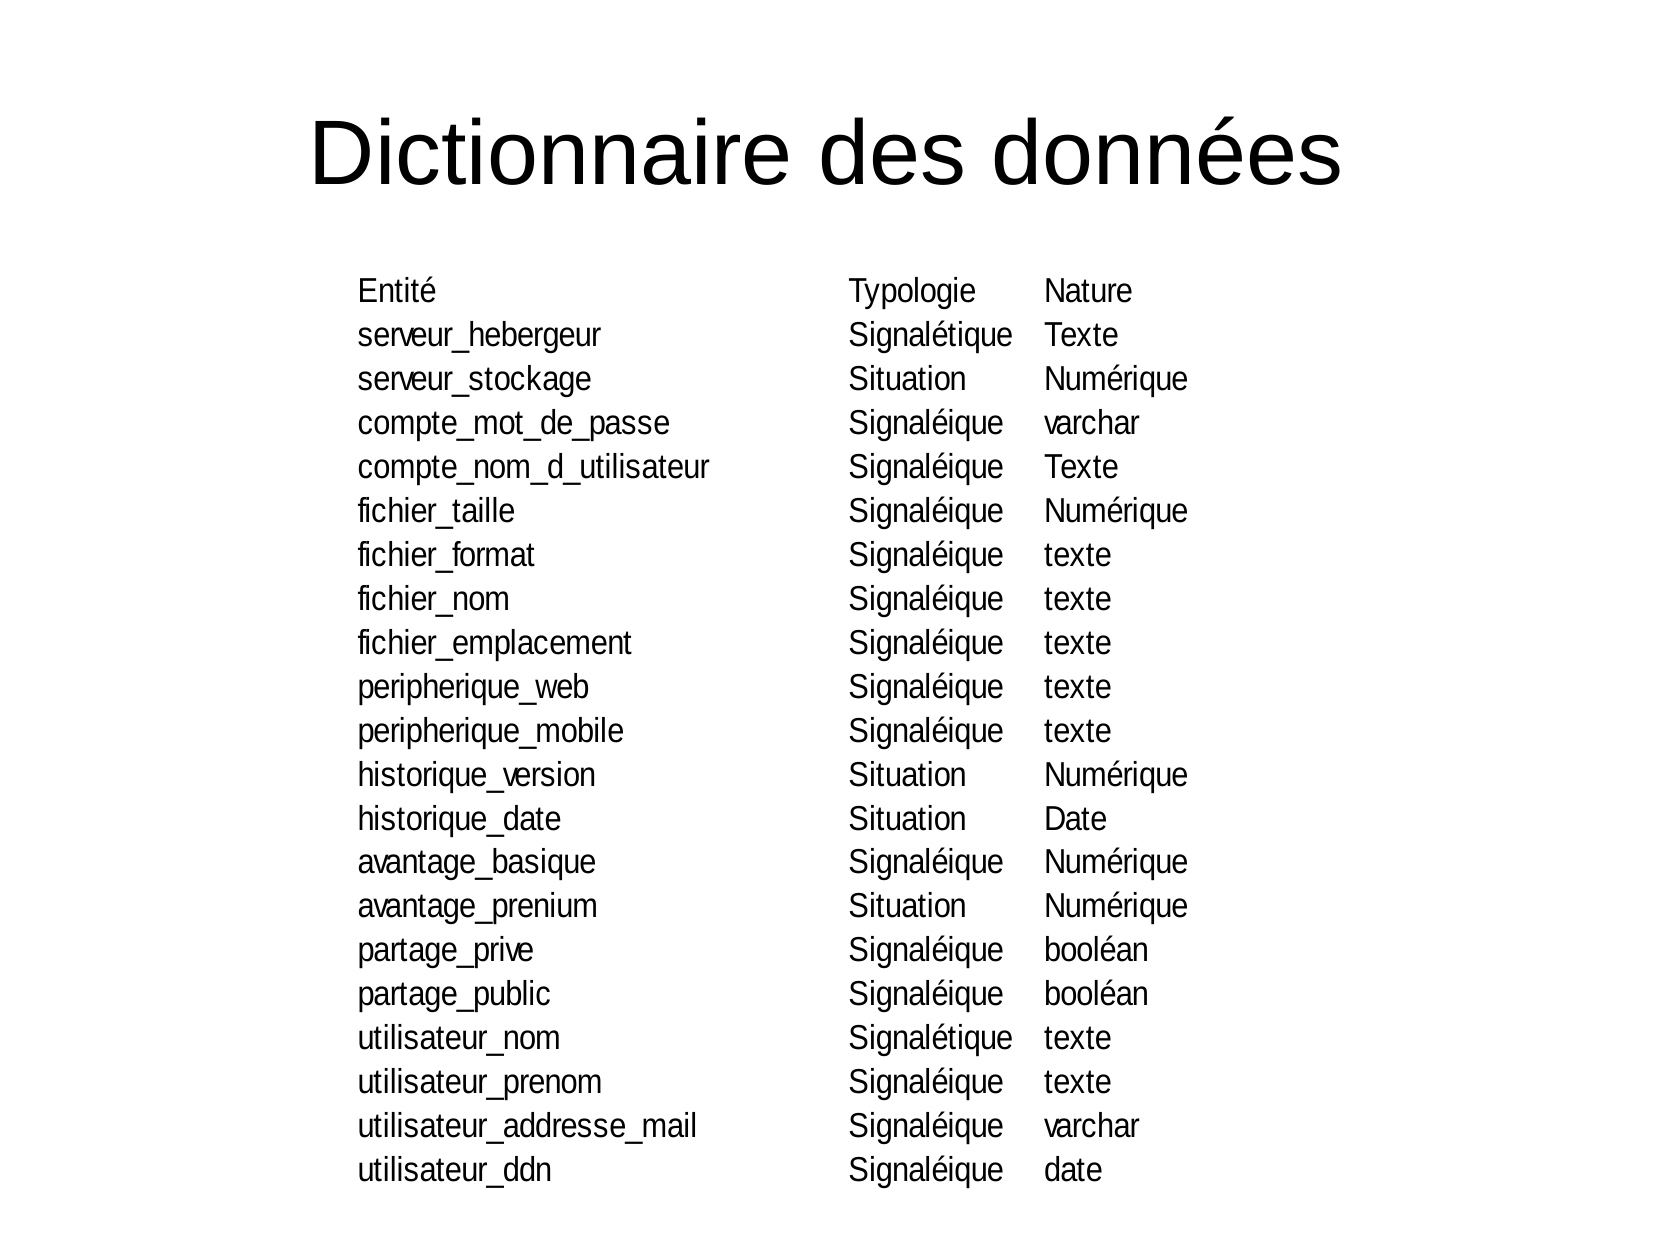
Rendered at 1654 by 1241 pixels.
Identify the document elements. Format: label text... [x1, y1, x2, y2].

title Dictionnaire des données [82, 49, 1571, 257]
chart [354, 269, 1241, 1241]
